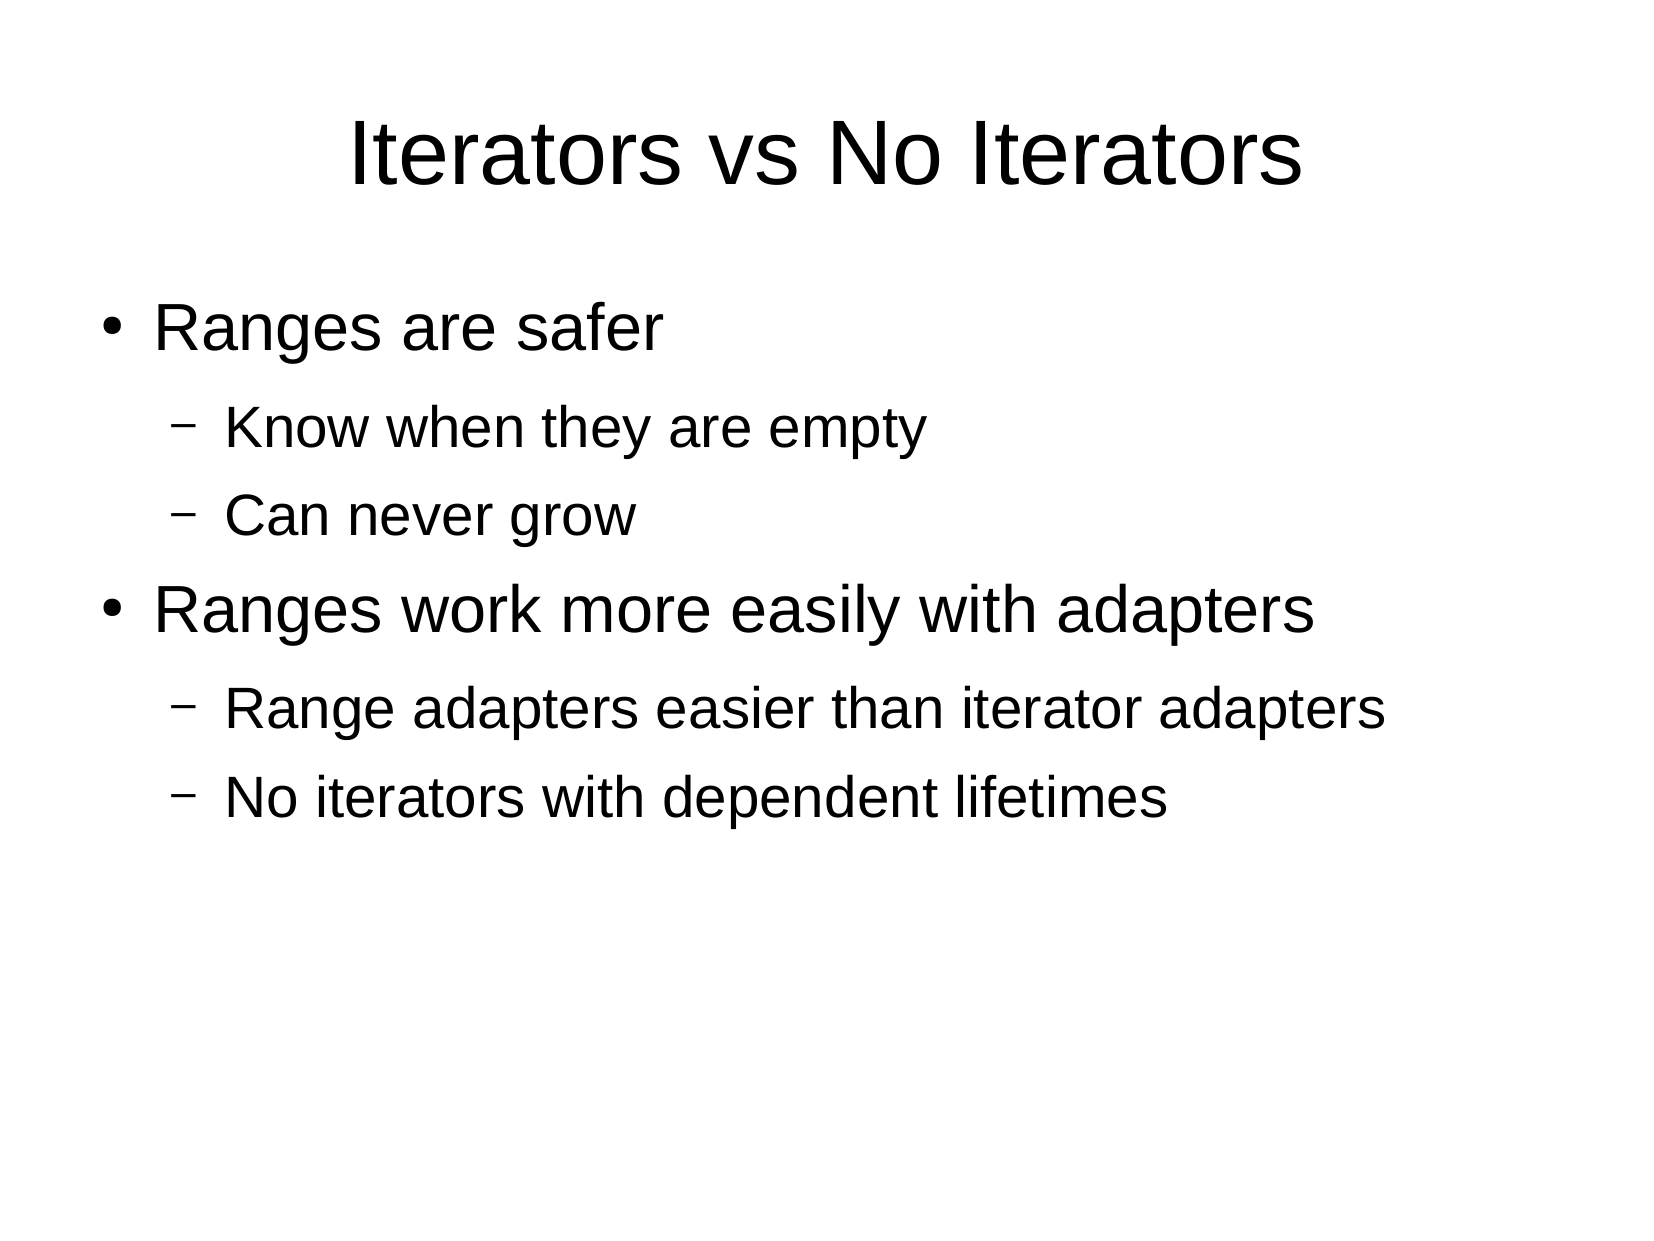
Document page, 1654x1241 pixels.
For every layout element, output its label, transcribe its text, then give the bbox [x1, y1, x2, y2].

title Iterators vs No Iterators [82, 49, 1571, 257]
list Ranges are safer Know when they are empty Can never grow Ranges work more easily with adapters Range adapters easier than iterator adapters No iterators with dependent lifetimes [82, 290, 1571, 1010]
